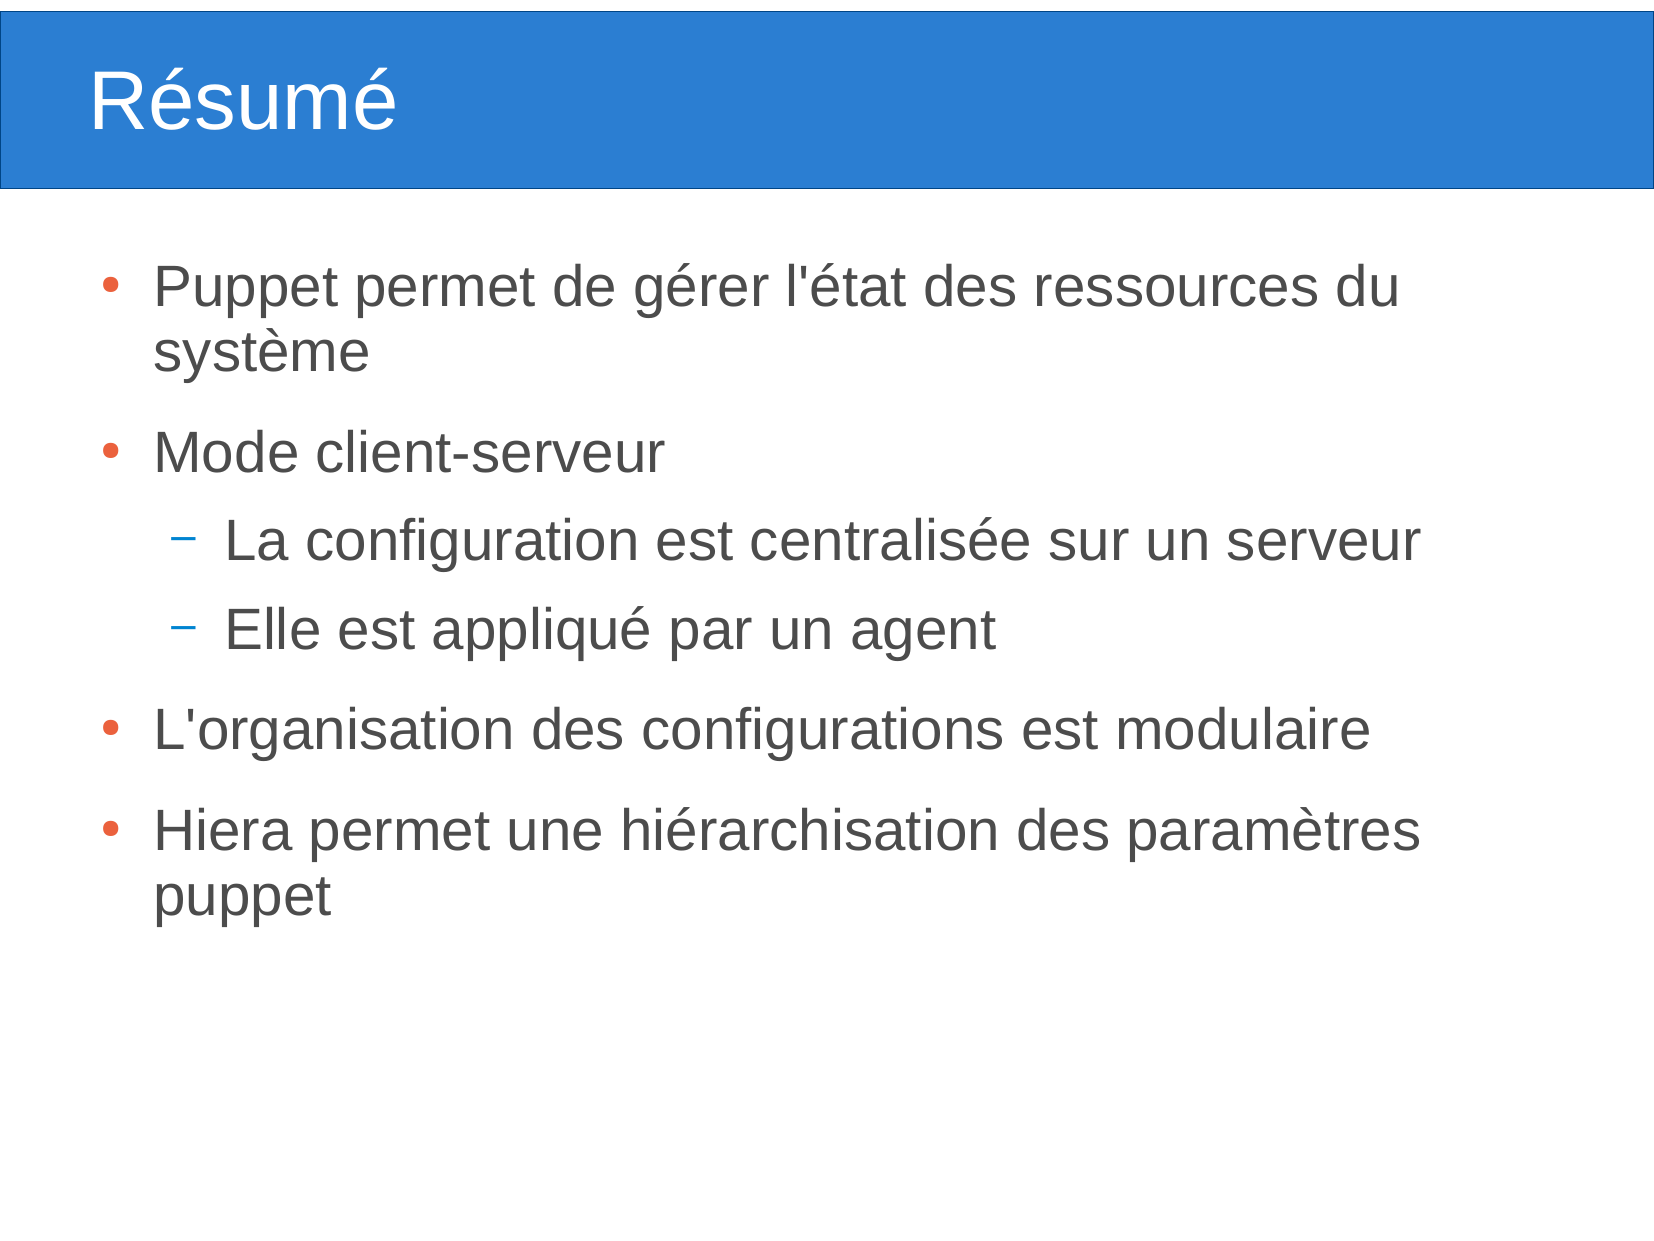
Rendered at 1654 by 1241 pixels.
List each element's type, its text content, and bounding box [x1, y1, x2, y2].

list Puppet permet de gérer l'état des ressources du système Mode client-serveur La configuration est centralisée sur un serveur Elle est appliqué par un agent L'organisation des configurations est modulaire Hiera permet une hiérarchisation des paramètres puppet [82, 253, 1583, 1193]
title Résumé [0, 11, 1654, 189]
